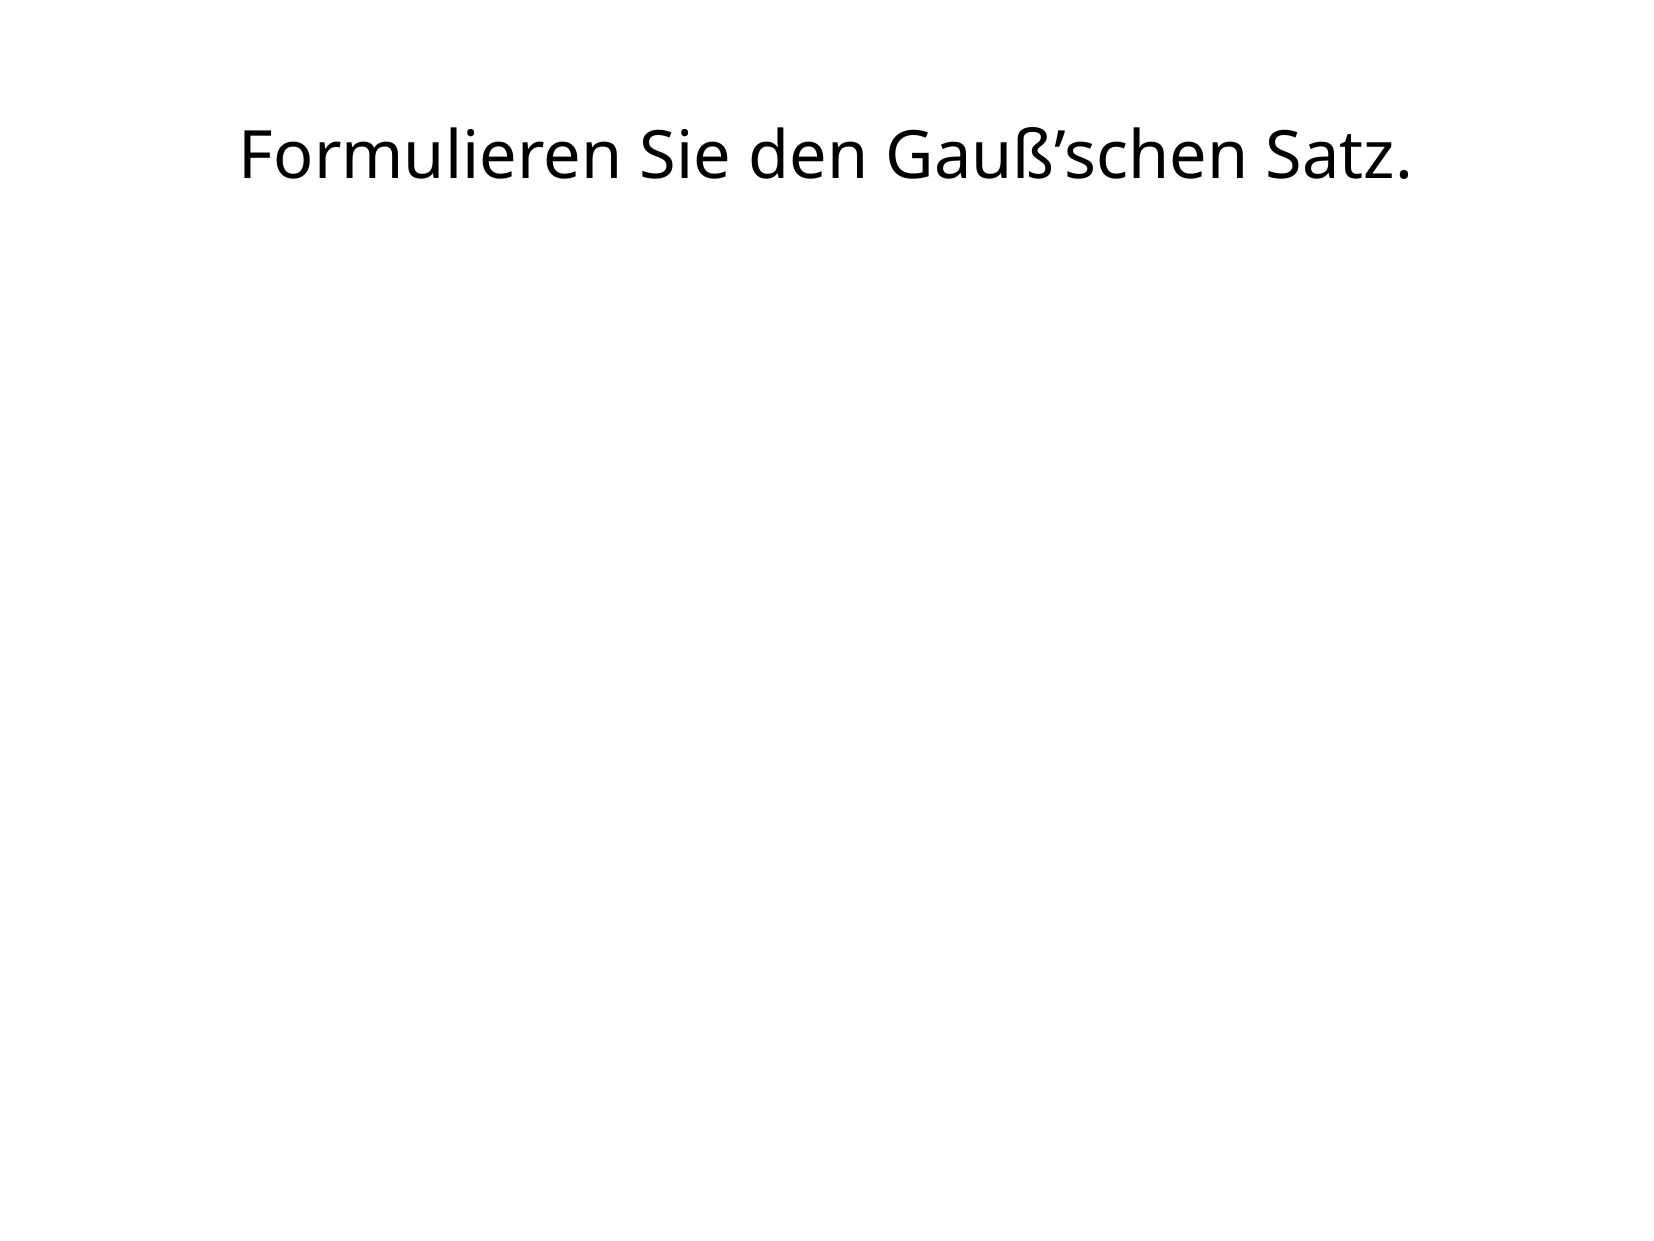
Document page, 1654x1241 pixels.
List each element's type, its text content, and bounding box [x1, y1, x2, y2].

title Formulieren Sie den Gauß’schen Satz. [82, 49, 1571, 257]
